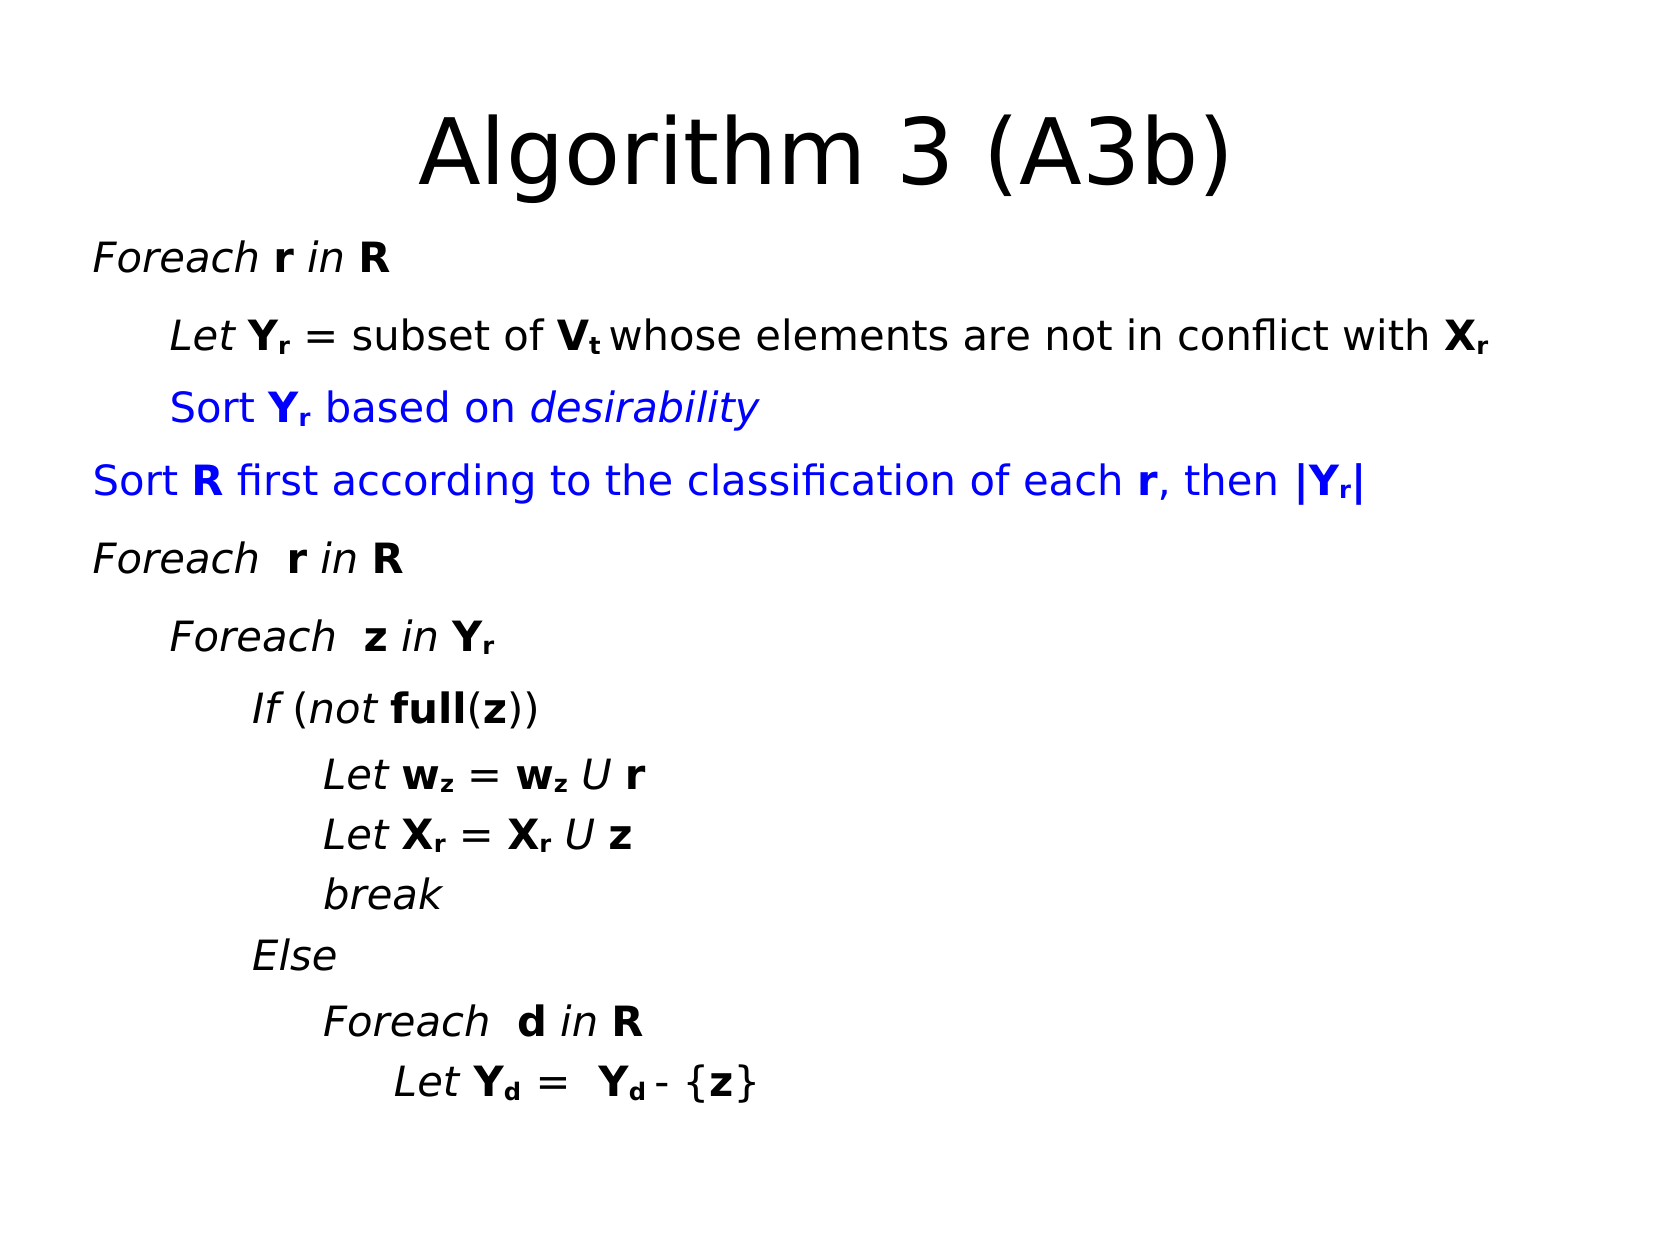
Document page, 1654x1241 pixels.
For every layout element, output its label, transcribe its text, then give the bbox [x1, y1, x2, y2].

title Algorithm 3 (A3b) [82, 49, 1571, 257]
list Foreach r in R Let Yr = subset of Vt whose elements are not in conflict with Xr Sort Yr based on desirability Sort R first according to the classification of each r, then |Yr| Foreach r in R Foreach z in Yr If (not full(z)) Let wz = wz U r Let Xr = Xr U z break Else Foreach d in R Let Yd = Yd - {z} [75, 234, 1564, 1201]
